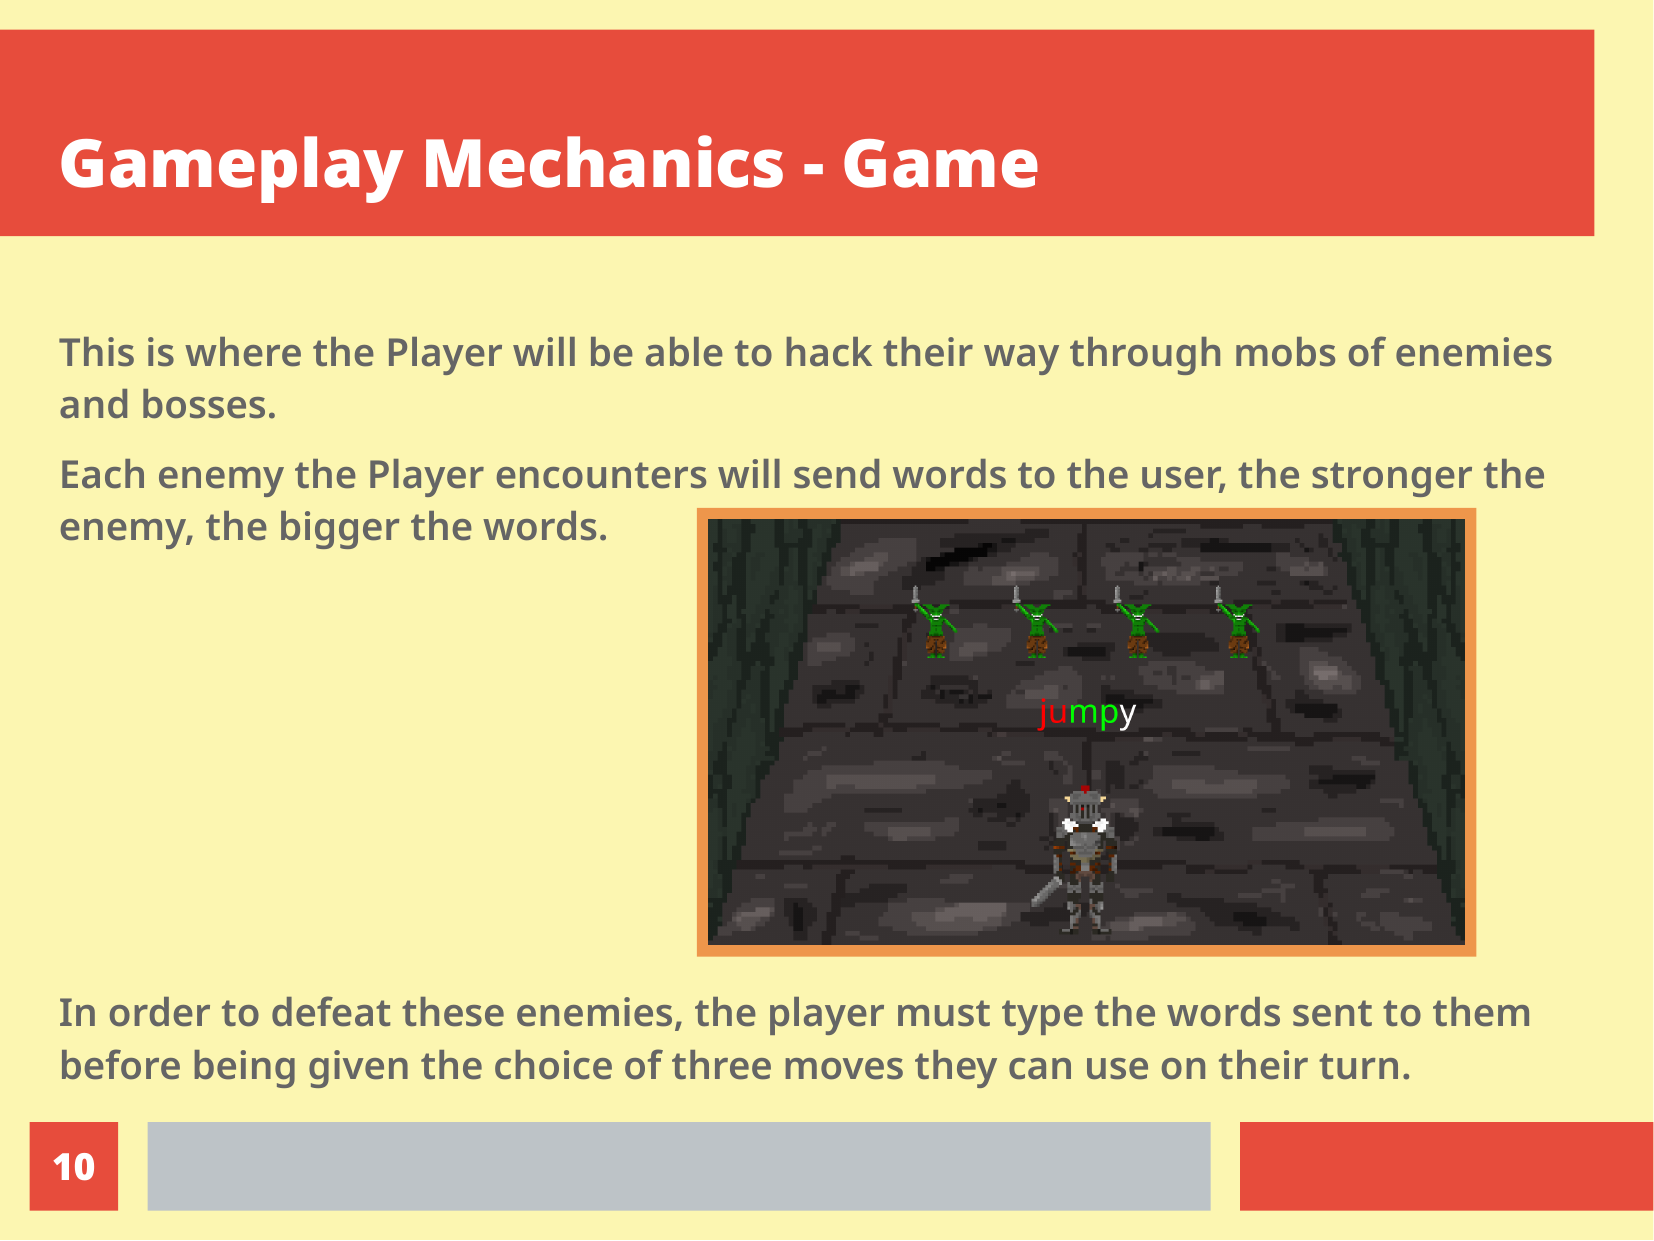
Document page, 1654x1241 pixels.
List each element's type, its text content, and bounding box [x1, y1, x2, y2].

list This is where the Player will be able to hack their way through mobs of enemies and bosses. Each enemy the Player encounters will send words to the user, the stronger the enemy, the bigger the words. In order to defeat these enemies, the player must type the words sent to them before being given the choice of three moves they can use on their turn. [59, 324, 1565, 1093]
title Gameplay Mechanics - Game [59, 59, 1595, 207]
picture [708, 519, 1465, 945]
